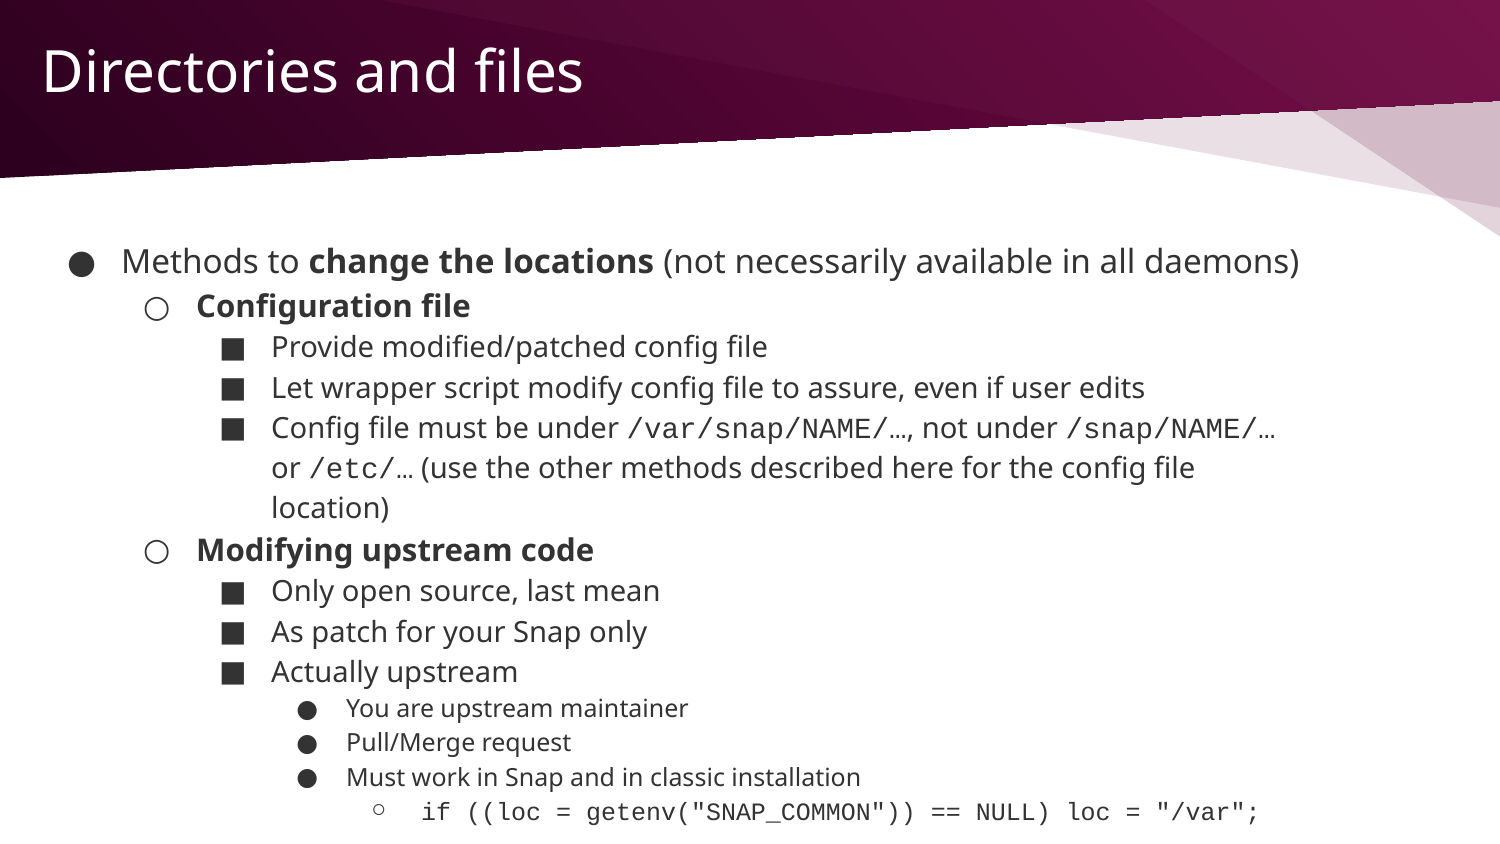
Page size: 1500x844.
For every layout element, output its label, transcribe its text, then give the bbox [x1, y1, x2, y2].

list Methods to change the locations (not necessarily available in all daemons) Configuration file Provide modified/patched config file Let wrapper script modify config file to assure, even if user edits Config file must be under /var/snap/NAME/…, not under /snap/NAME/… or /etc/… (use the other methods described here for the config file location) Modifying upstream code Only open source, last mean As patch for your Snap only Actually upstream You are upstream maintainer Pull/Merge request Must work in Snap and in classic installation if ((loc = getenv("SNAP_COMMON")) == NULL) loc = "/var"; [35, 229, 1324, 789]
title Directories and files [41, 5, 1336, 134]
